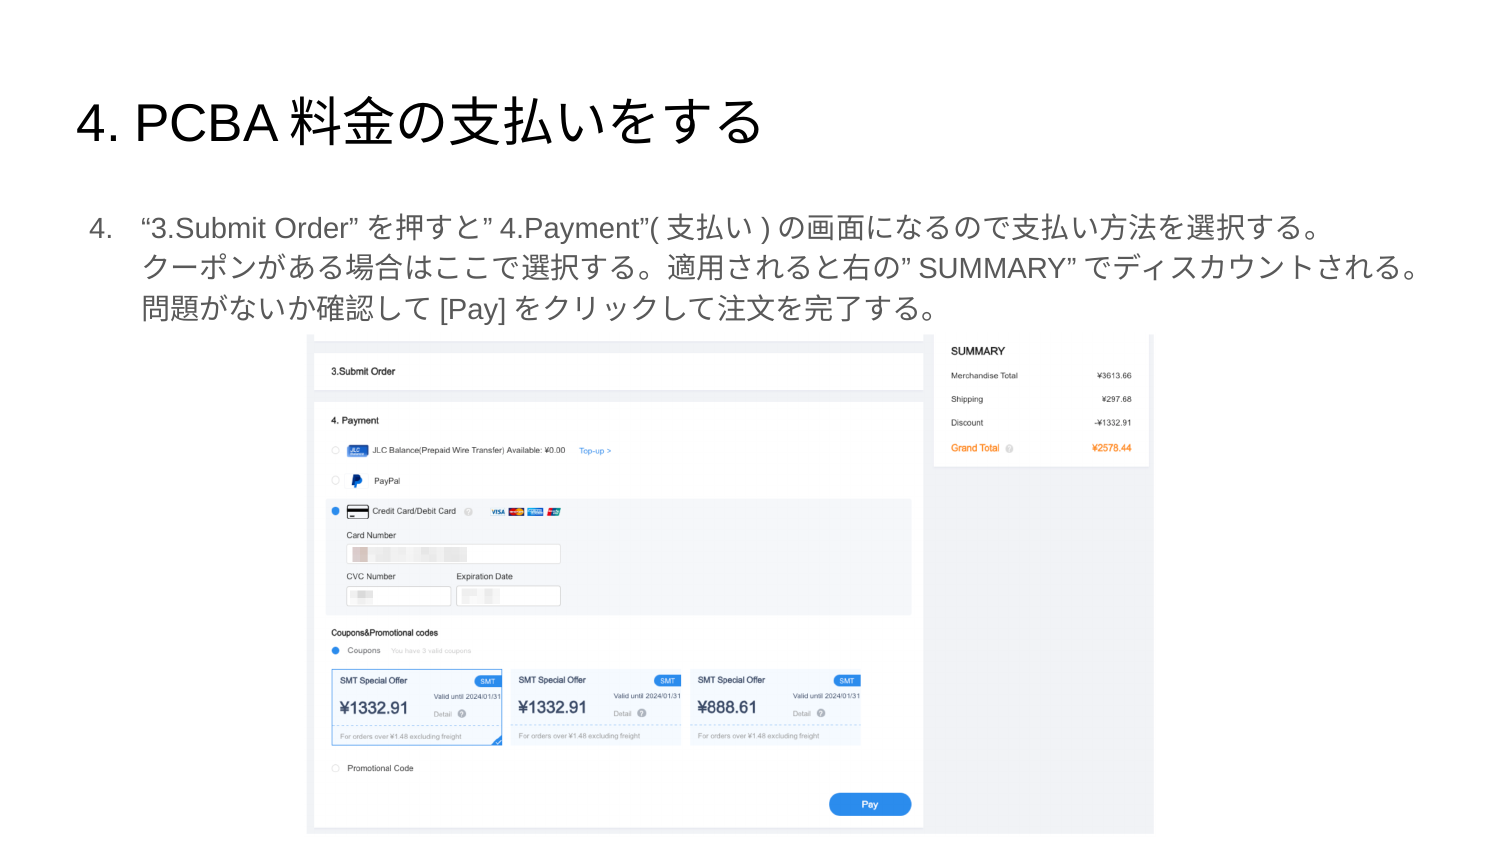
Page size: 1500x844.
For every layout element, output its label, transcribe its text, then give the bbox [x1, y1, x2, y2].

list “3.Submit Order”を押すと”4.Payment”(支払い)の画面になるので支払い方法を選択する。 クーポンがある場合はここで選択する。適用されると右の”SUMMARY”でディスカウントされる。 問題がないか確認して[Pay]をクリックして注文を完了する。 [51, 189, 1449, 750]
picture [304, 332, 1156, 837]
title PCBA料金の支払いをする [51, 72, 1449, 167]
